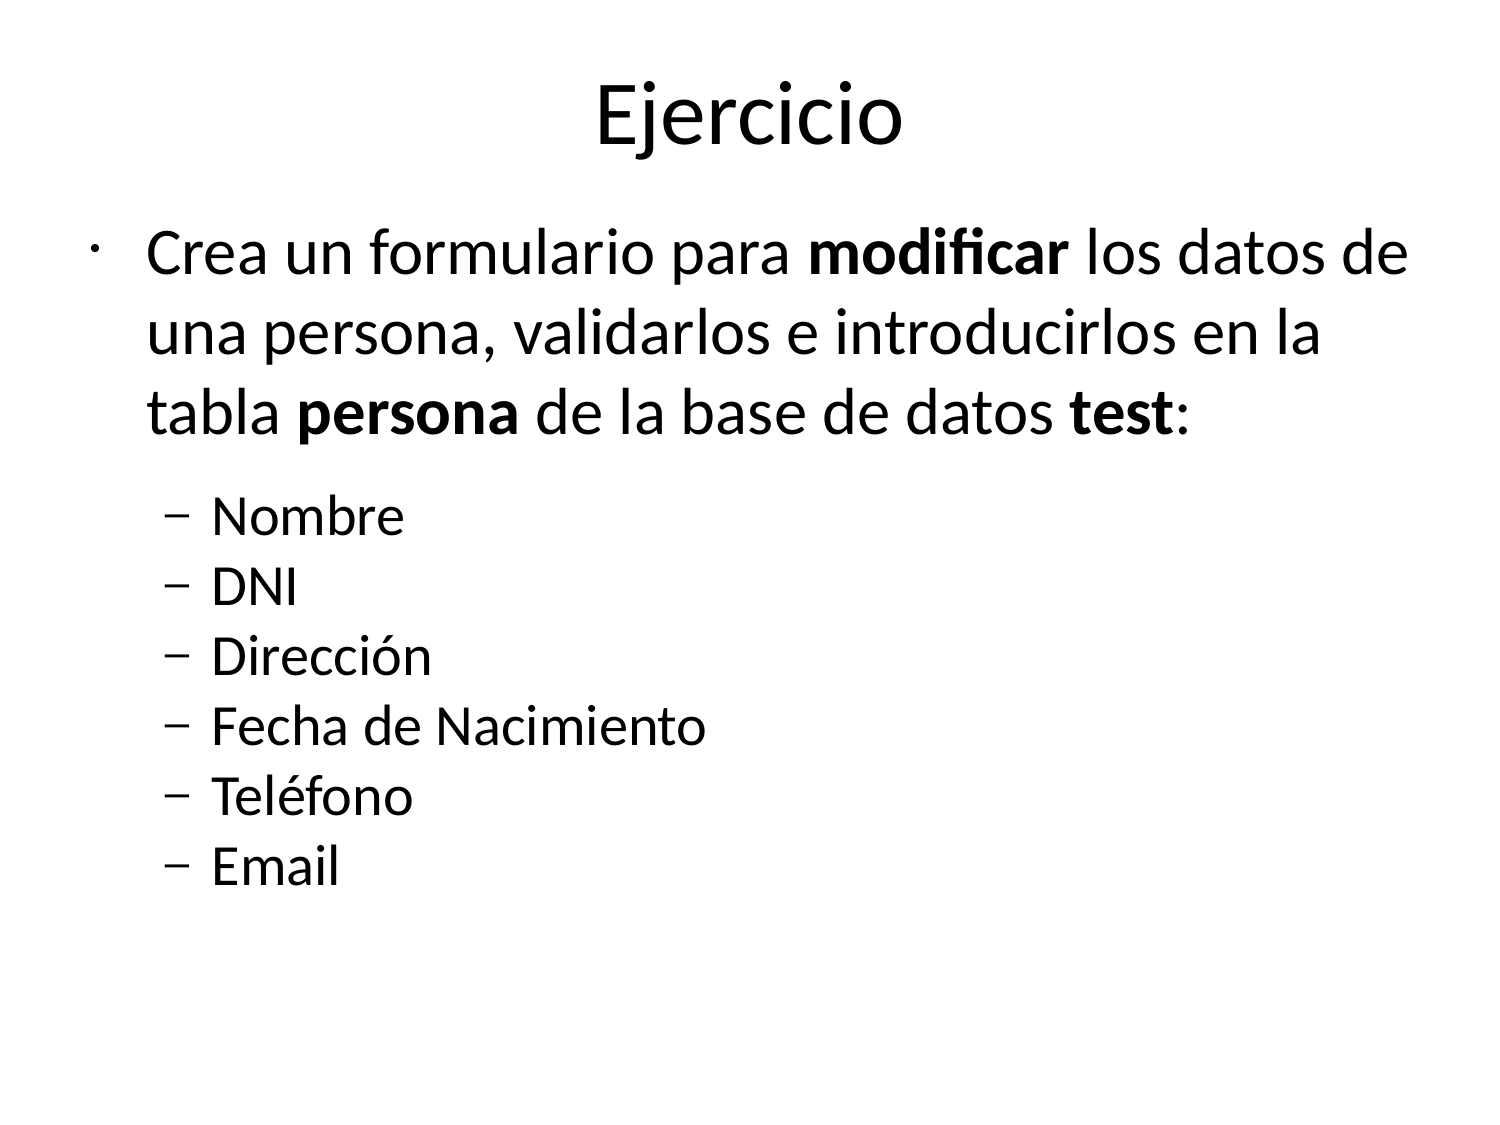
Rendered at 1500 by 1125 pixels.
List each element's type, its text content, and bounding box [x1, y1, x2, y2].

title Ejercicio [75, 45, 1425, 200]
list Crea un formulario para modificar los datos de una persona, validarlos e introducirlos en la tabla persona de la base de datos test: Nombre DNI Dirección Fecha de Nacimiento Teléfono Email [75, 200, 1425, 1016]
